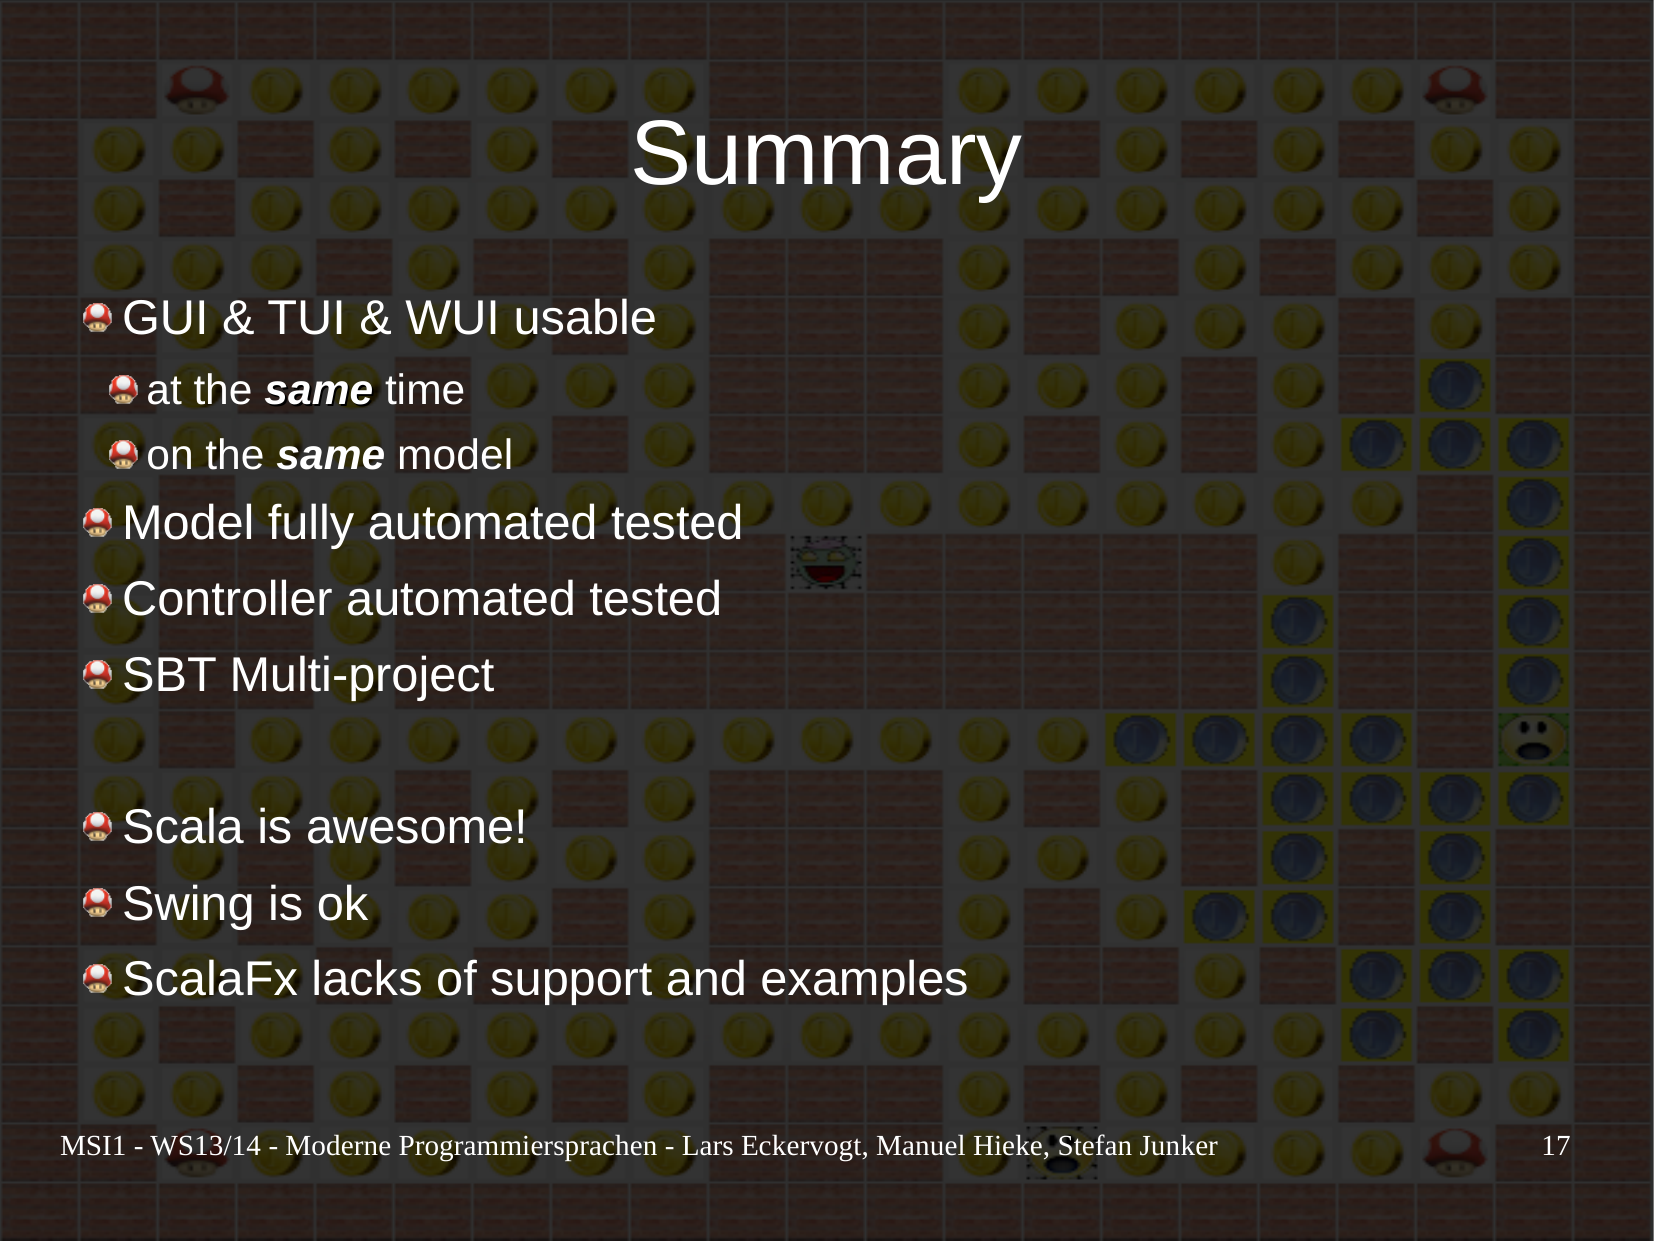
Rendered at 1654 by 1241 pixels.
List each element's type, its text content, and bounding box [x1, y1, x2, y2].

picture [0, 0, 1654, 1241]
list GUI & TUI & WUI usable at the same time on the same model Model fully automated tested Controller automated tested SBT Multi-project Scala is awesome! Swing is ok ScalaFx lacks of support and examples [82, 290, 1571, 1010]
title Summary [82, 49, 1571, 257]
